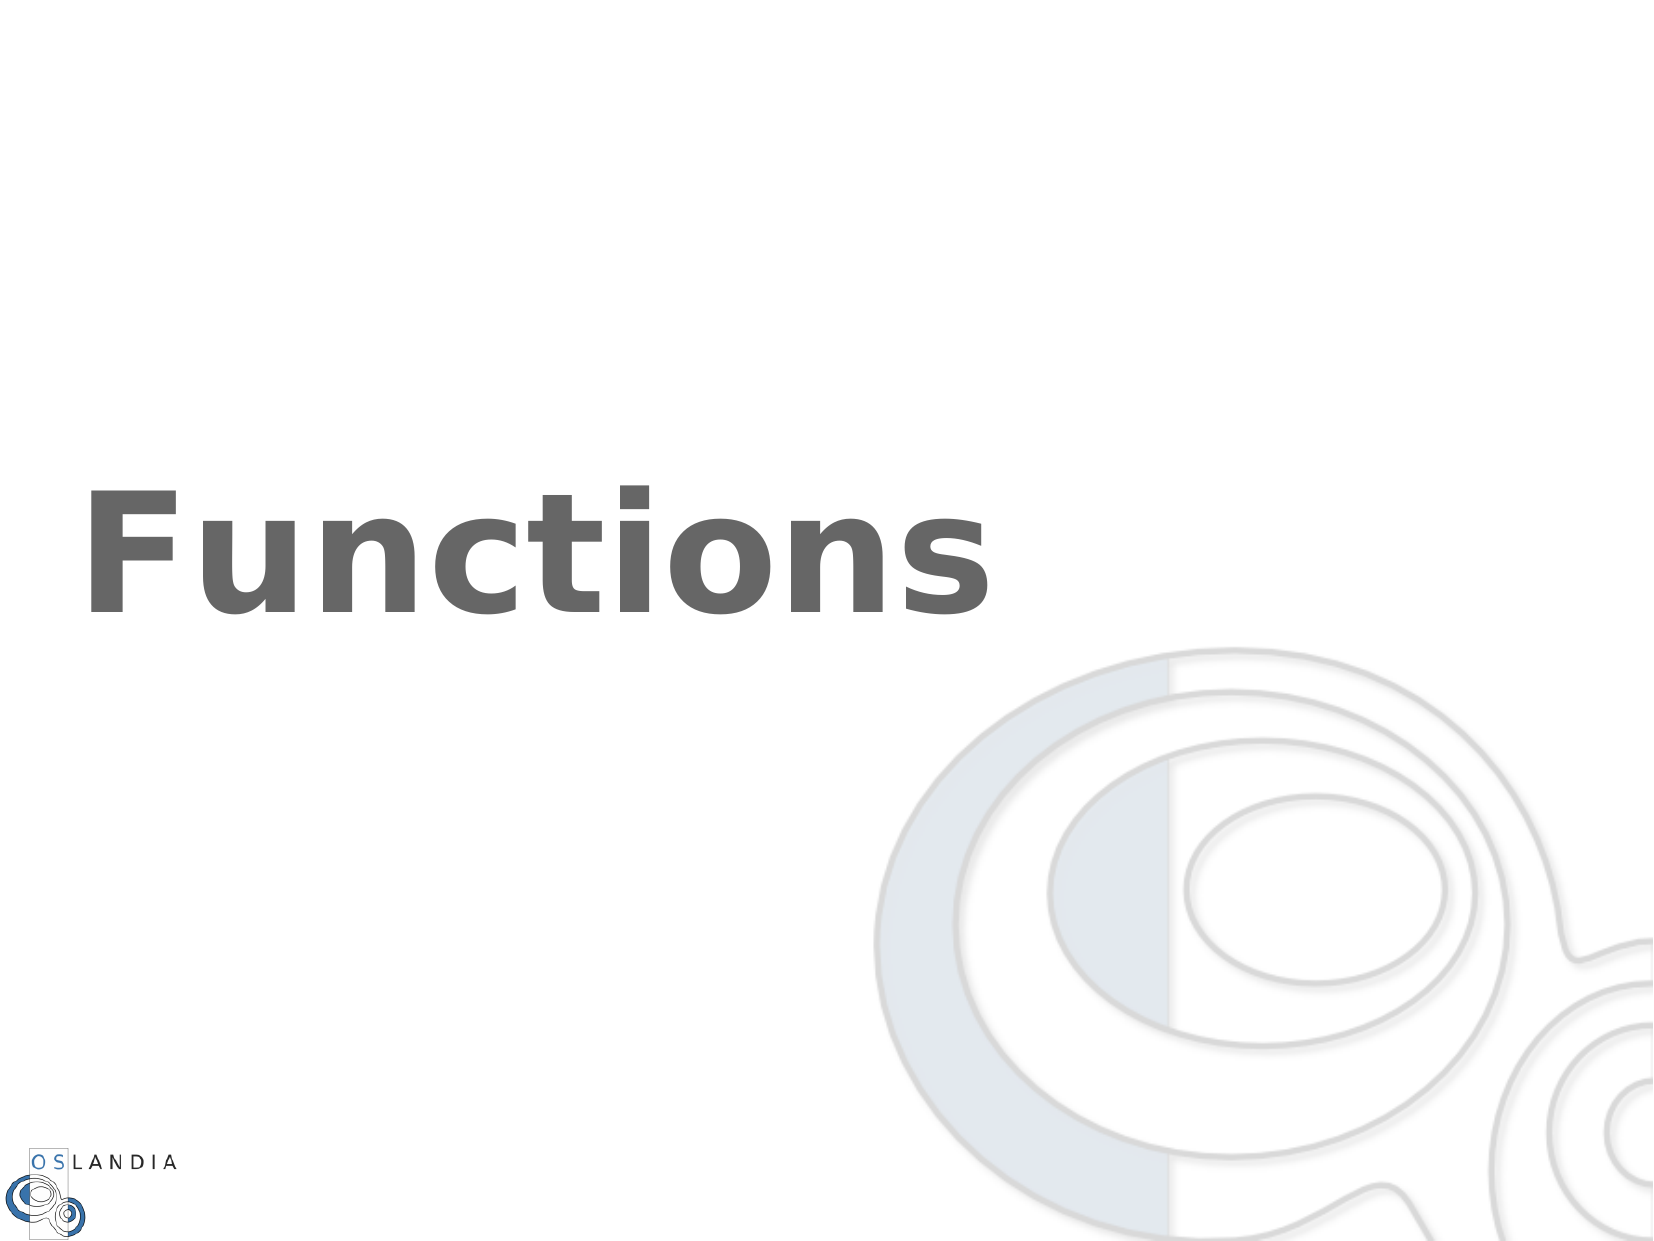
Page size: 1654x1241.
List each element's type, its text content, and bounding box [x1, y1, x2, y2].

picture [0, 0, 1654, 1241]
subtitle Functions [76, 0, 1565, 1109]
